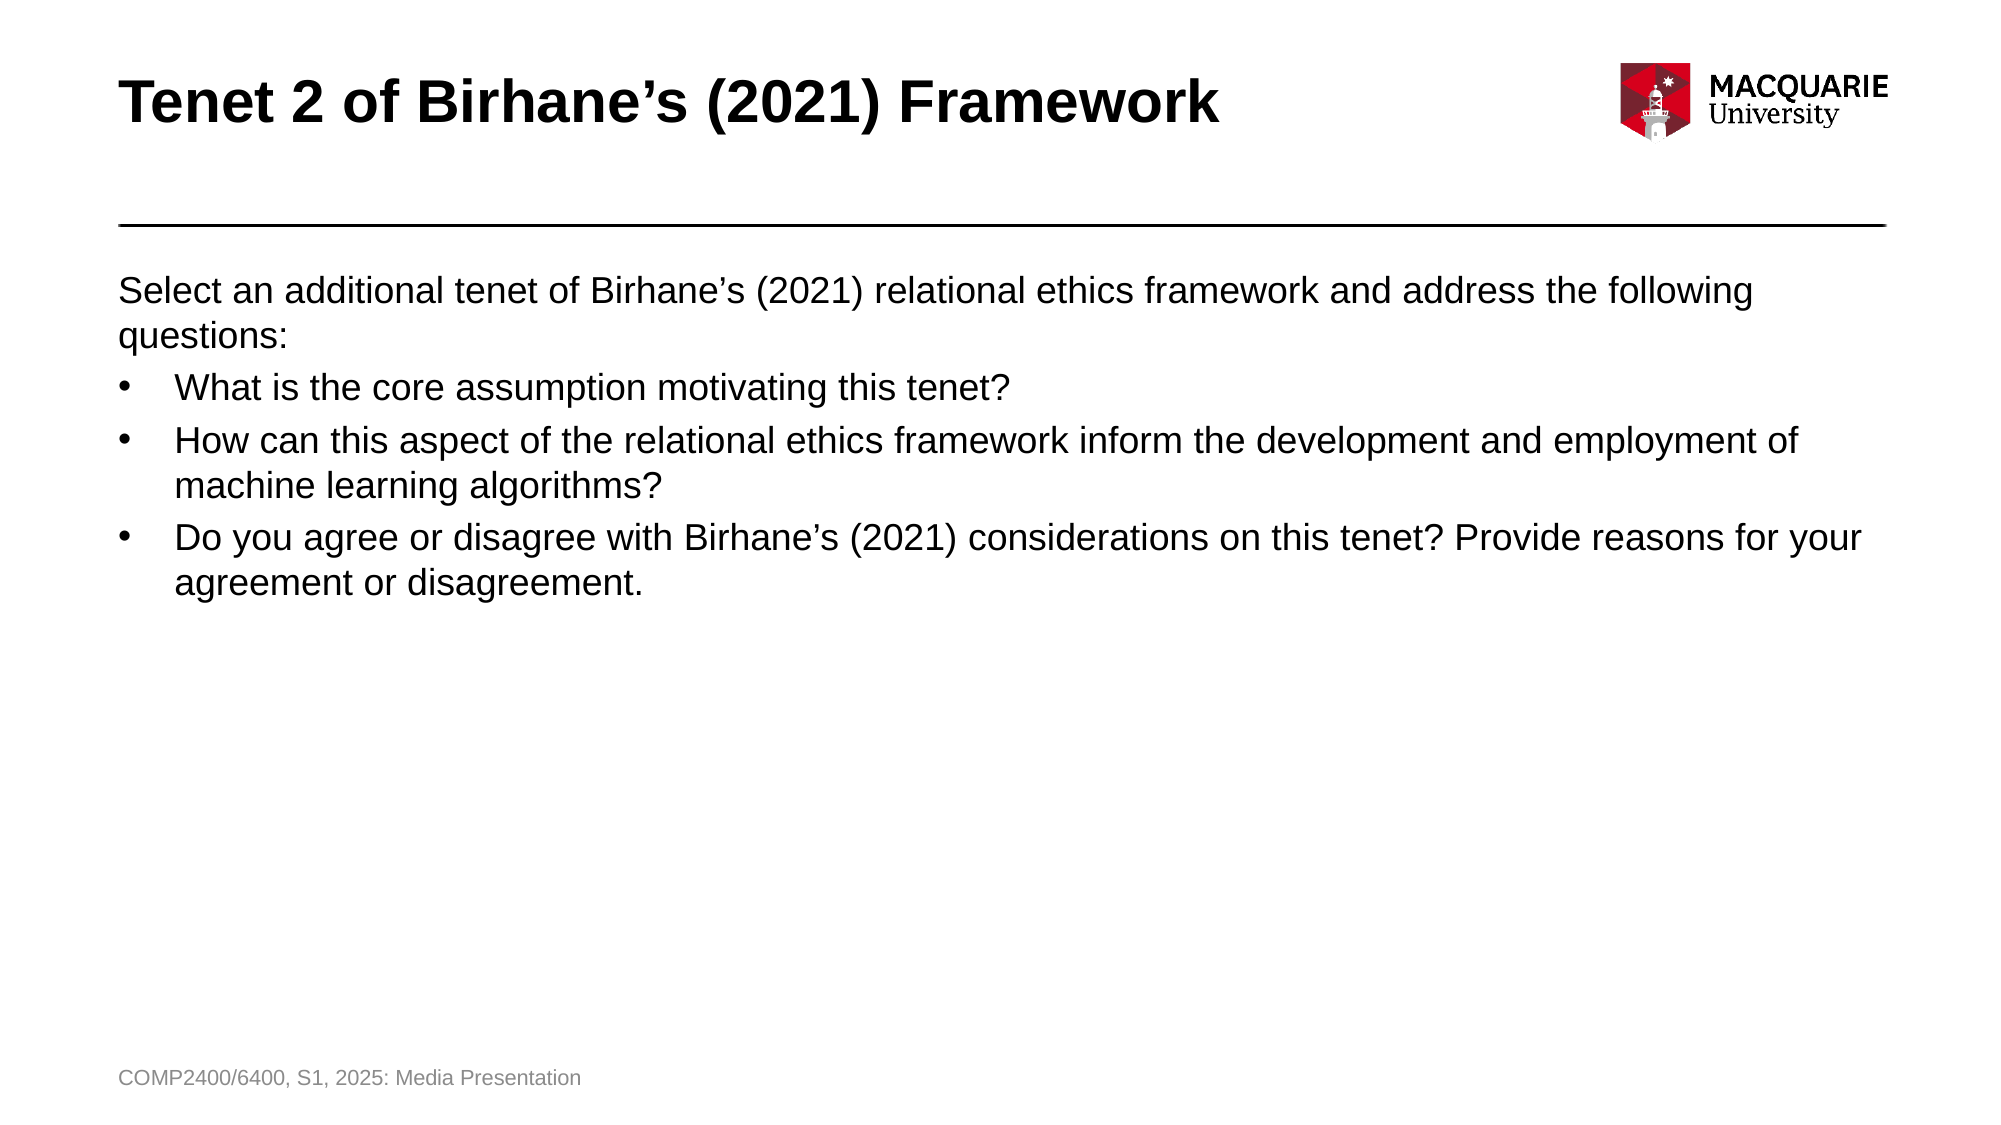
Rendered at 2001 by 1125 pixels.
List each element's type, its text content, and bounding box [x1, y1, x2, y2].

title Tenet 2 of Birhane’s (2021) Framework [118, 45, 1506, 152]
list Select an additional tenet of Birhane’s (2021) relational ethics framework and address the following questions: What is the core assumption motivating this tenet? How can this aspect of the relational ethics framework inform the development and employment of machine learning algorithms? Do you agree or disagree with Birhane’s (2021) considerations on this tenet? Provide reasons for your agreement or disagreement. [118, 265, 1890, 1009]
picture [1586, 35, 1922, 161]
